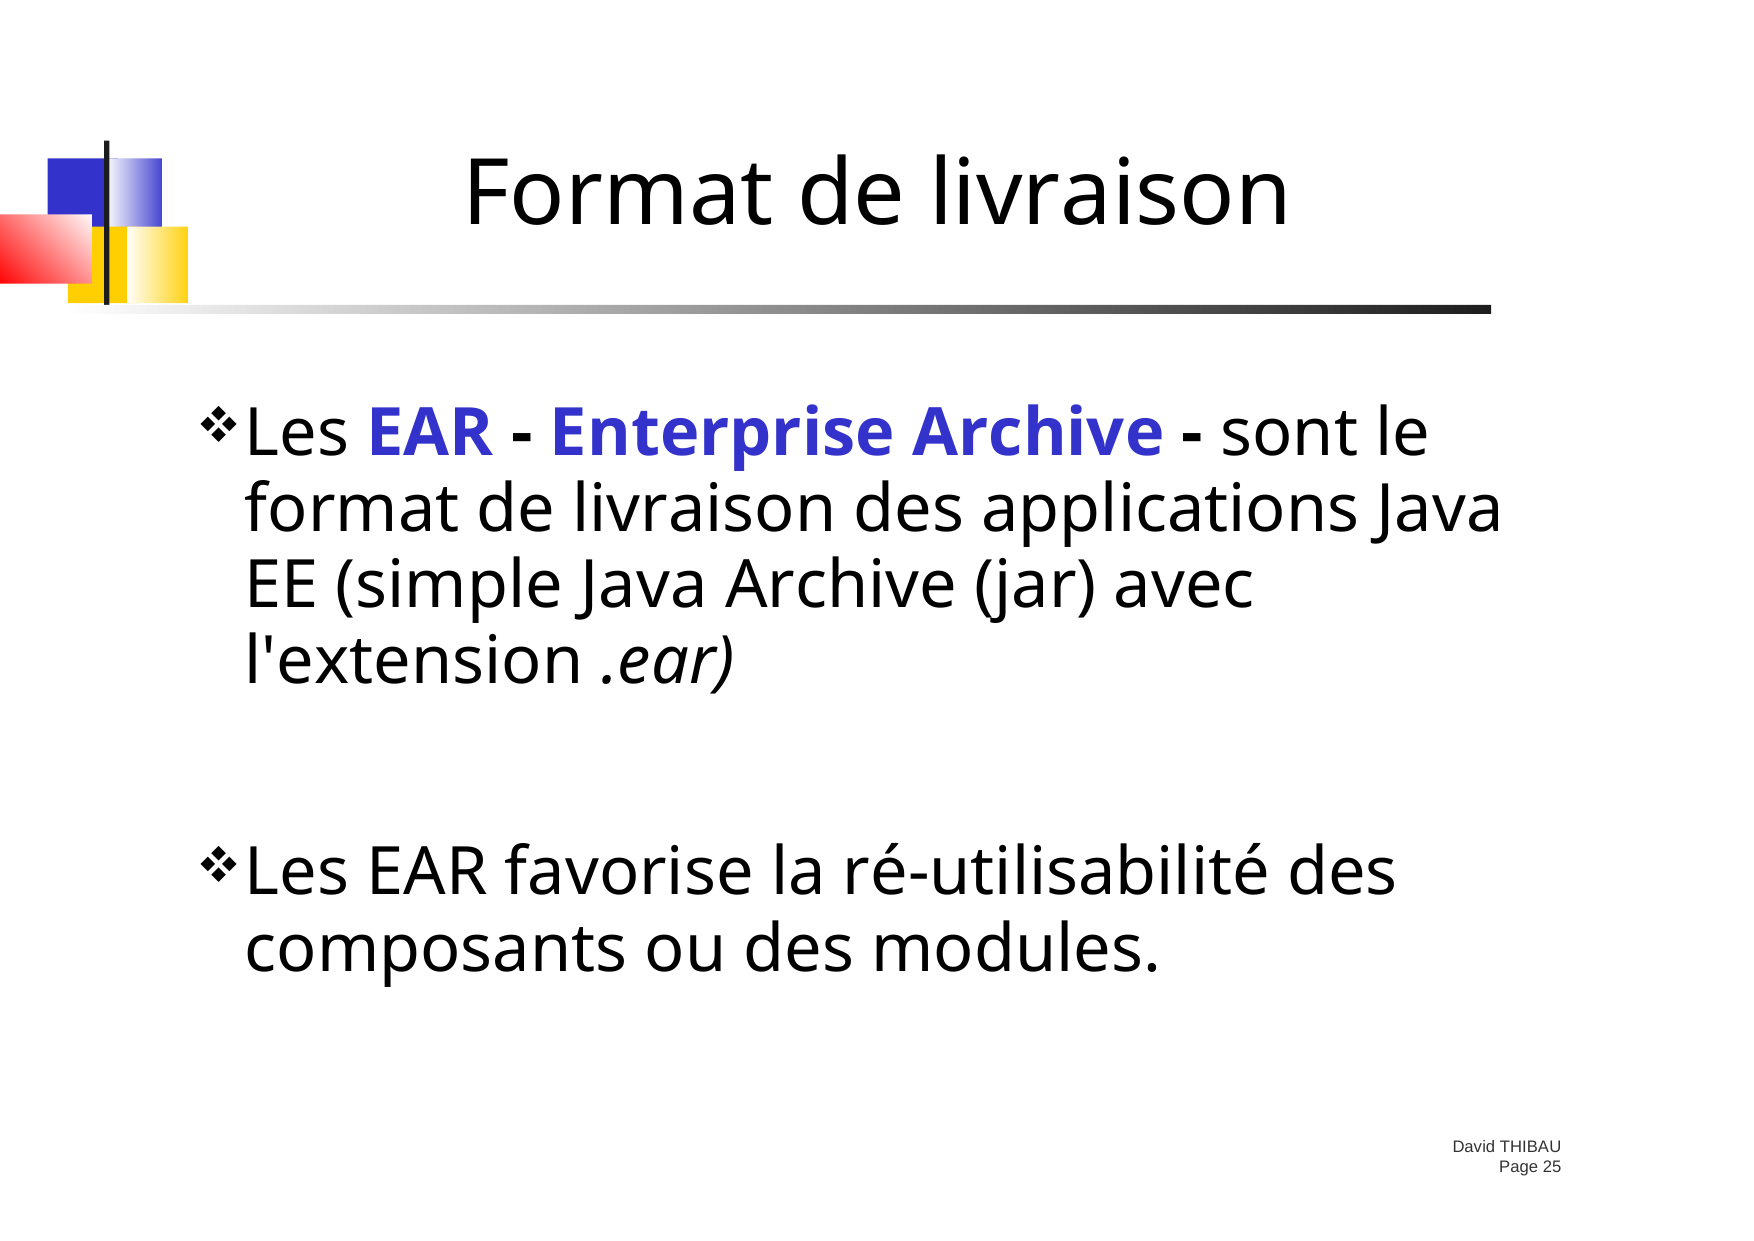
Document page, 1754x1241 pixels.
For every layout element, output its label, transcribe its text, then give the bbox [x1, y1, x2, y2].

list Les EAR - Enterprise Archive - sont le format de livraison des applications Java EE (simple Java Archive (jar) avec l'extension .ear) Les EAR favorise la ré-utilisabilité des composants ou des modules. [179, 394, 1577, 990]
title Format de livraison [179, 88, 1577, 298]
